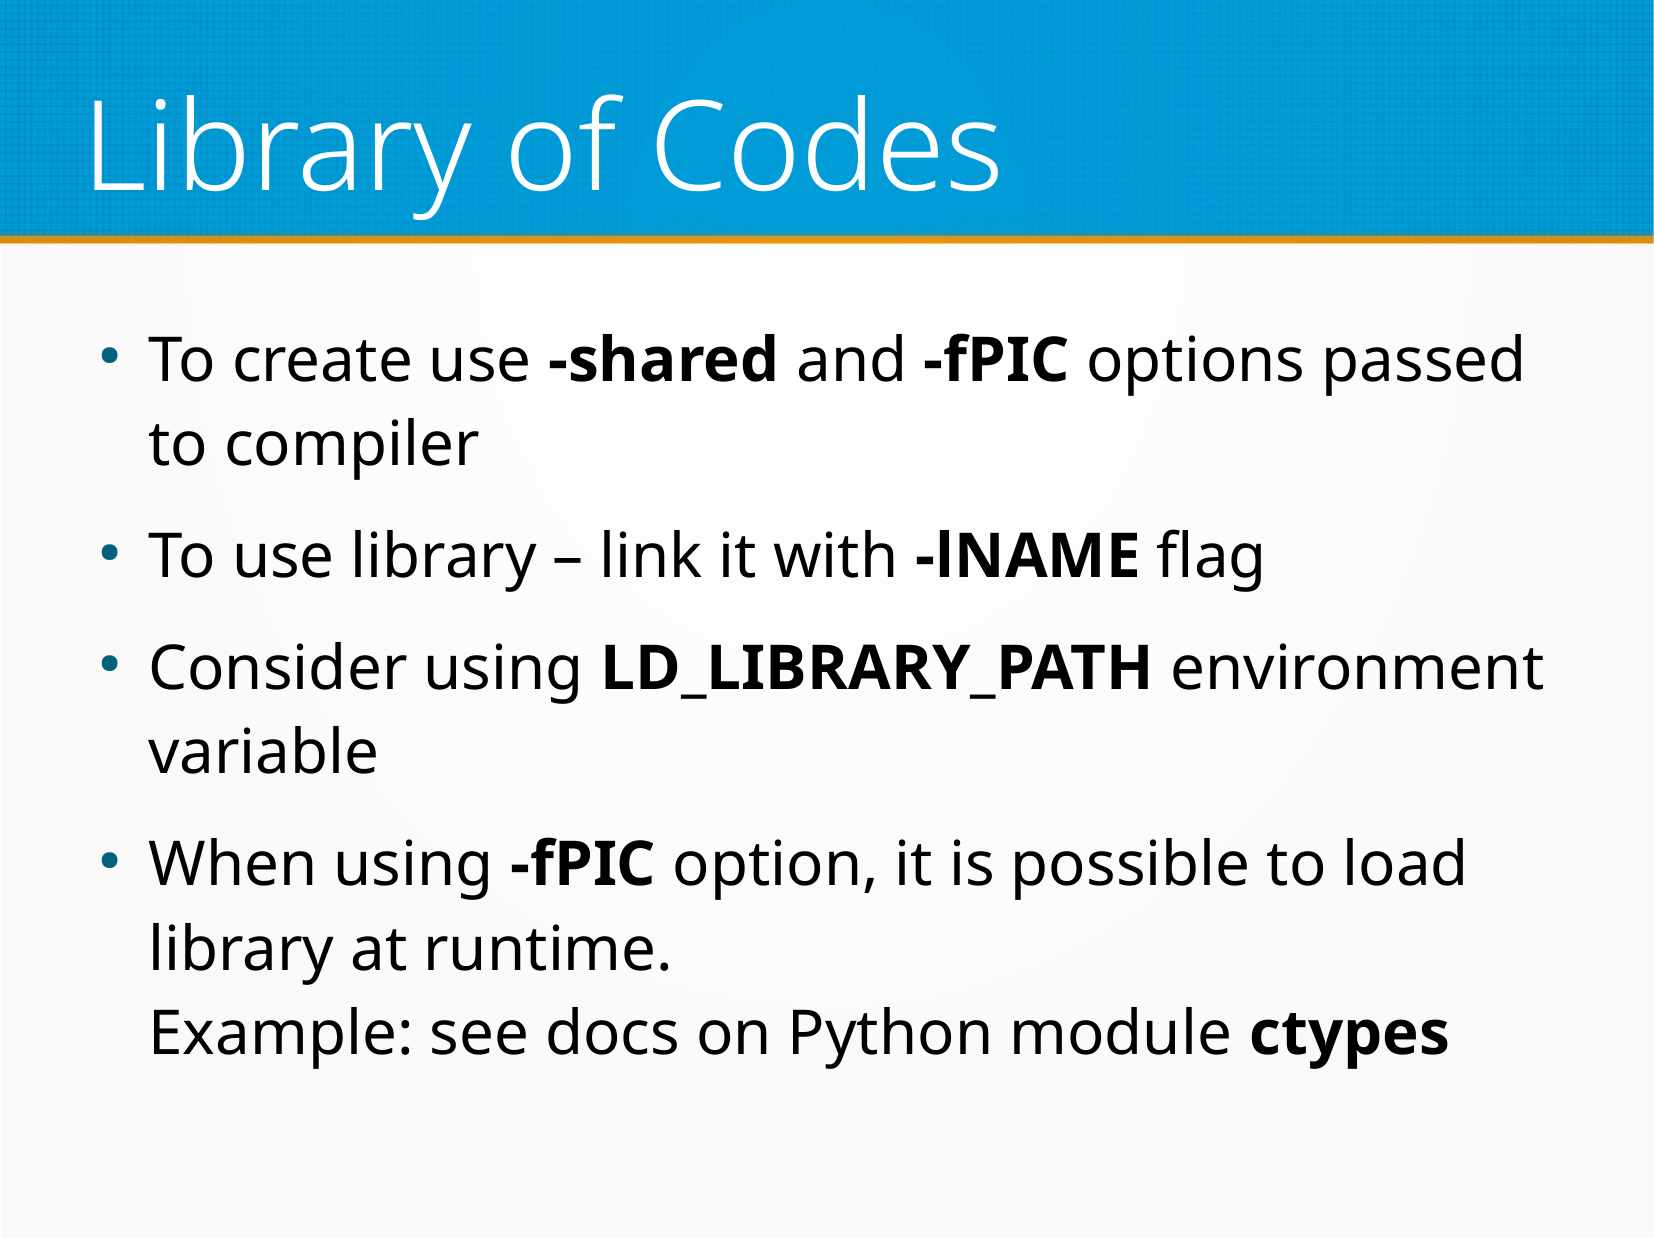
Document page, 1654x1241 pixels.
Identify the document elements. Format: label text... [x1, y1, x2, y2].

title Library of Codes [82, 19, 1571, 227]
picture [0, 233, 1654, 1241]
list To create use -shared and -fPIC options passed to compiler To use library – link it with -lNAME flag Consider using LD_LIBRARY_PATH environment variable When using -fPIC option, it is possible to load library at runtime. Example: see docs on Python module ctypes [82, 315, 1563, 1081]
